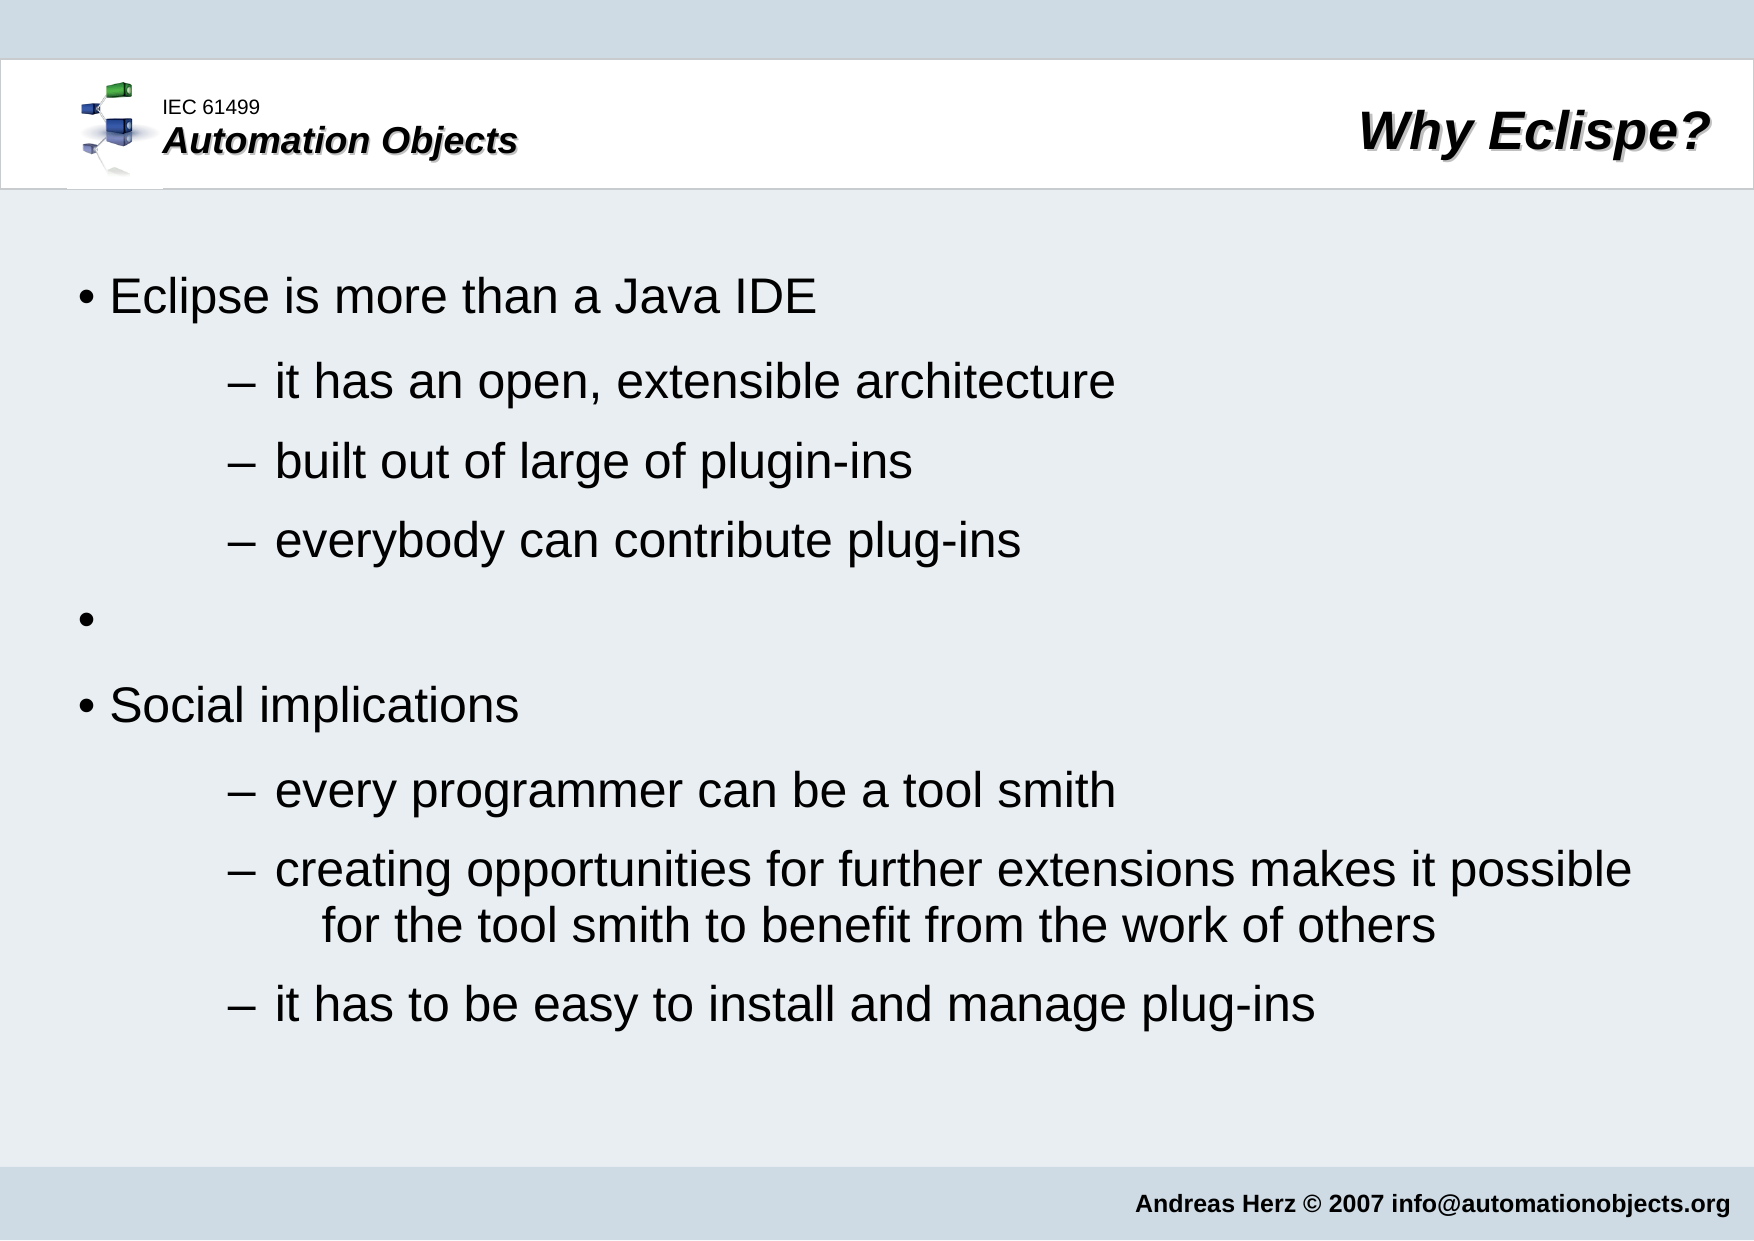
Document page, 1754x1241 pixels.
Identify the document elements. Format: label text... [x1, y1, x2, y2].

text_box [0, 0, 1754, 189]
text_box IEC 61499 Automation Objects [147, 88, 534, 170]
title Why Eclispe? [744, 84, 1727, 178]
list Eclipse is more than a Java IDE it has an open, extensible architecture built out of large of plugin-ins everybody can contribute plug-ins Social implications every programmer can be a tool smith creating opportunities for further extensions makes it possible for the tool smith to benefit from the work of others it has to be easy to install and manage plug-ins [63, 260, 1701, 1123]
picture [67, 82, 163, 189]
text_box Andreas Herz © 2007 info@automationobjects.org [0, 1166, 1754, 1241]
